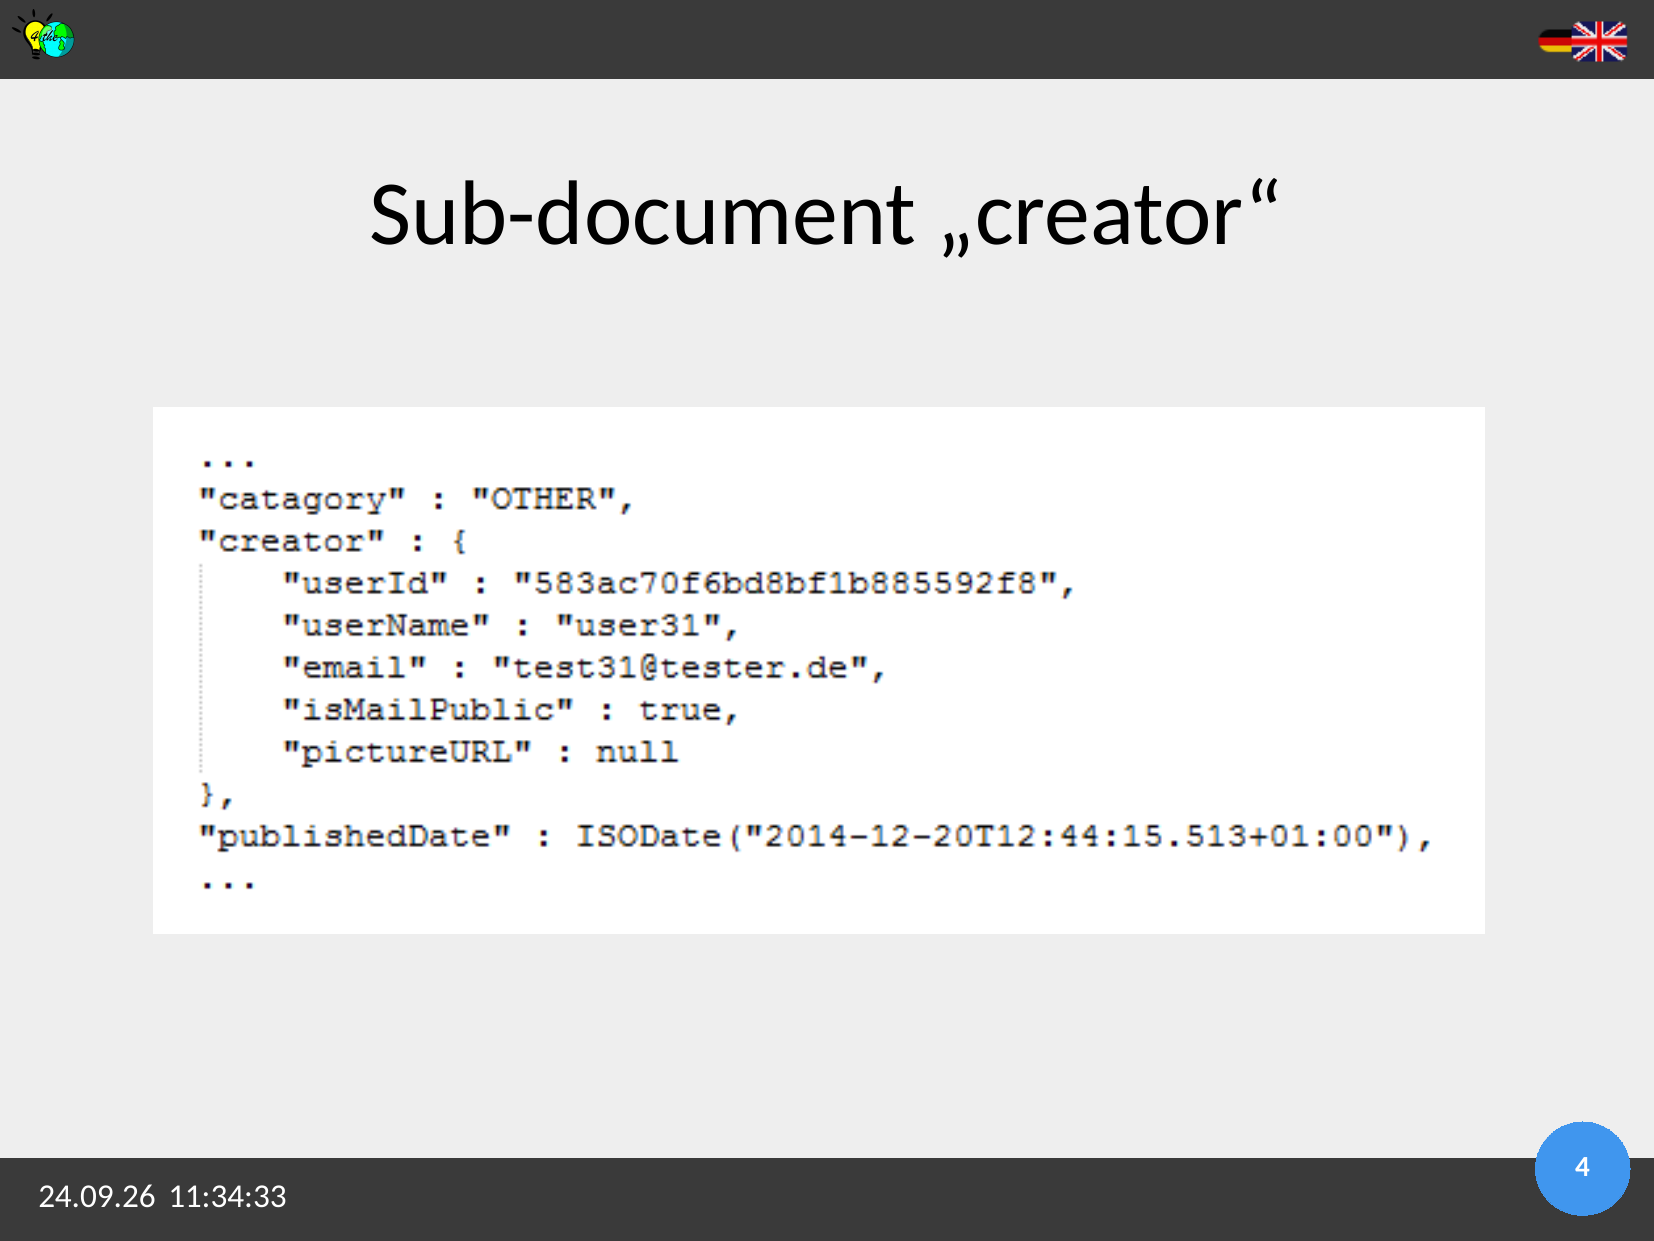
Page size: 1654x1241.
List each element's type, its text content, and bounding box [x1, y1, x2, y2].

picture [2, 0, 83, 79]
picture [153, 407, 1485, 934]
picture [1536, 18, 1629, 64]
title Sub-document „creator“ [82, 118, 1571, 326]
